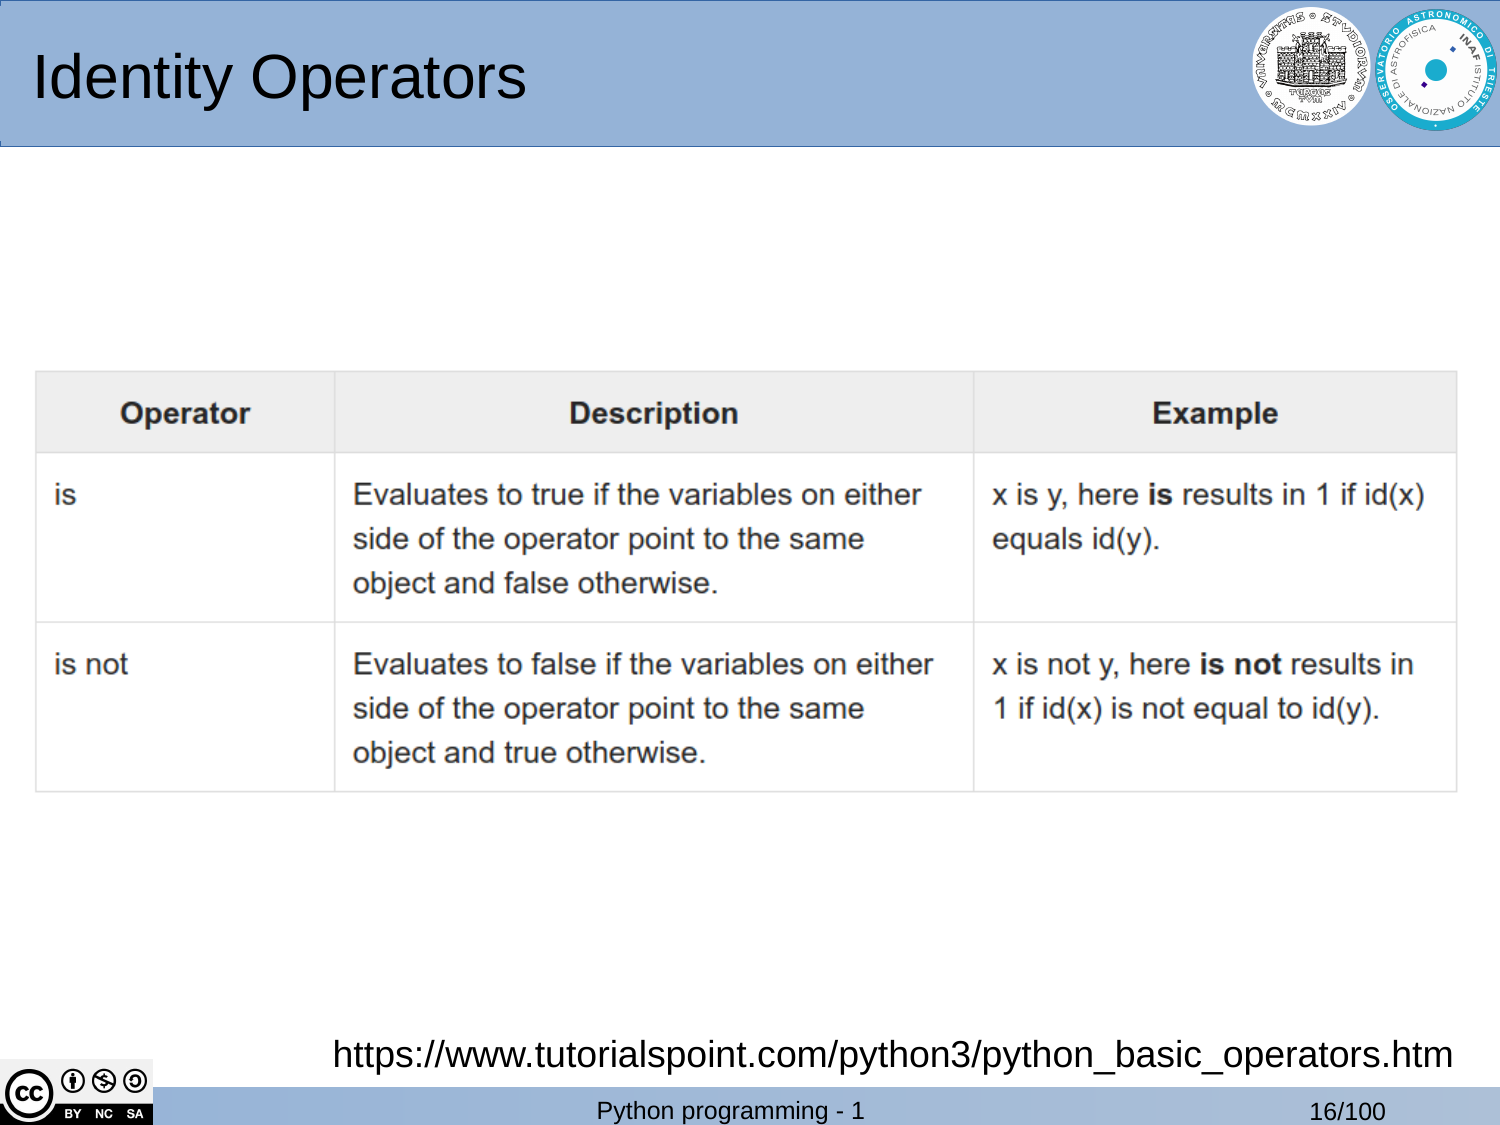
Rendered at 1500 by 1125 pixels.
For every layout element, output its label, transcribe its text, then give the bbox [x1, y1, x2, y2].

picture [0, 1059, 153, 1125]
text_box Identity Operators [0, 5, 1253, 141]
picture [1253, 0, 1500, 156]
picture [28, 365, 1465, 800]
list https://www.tutorialspoint.com/python3/python_basic_operators.htm [317, 1021, 1489, 1081]
